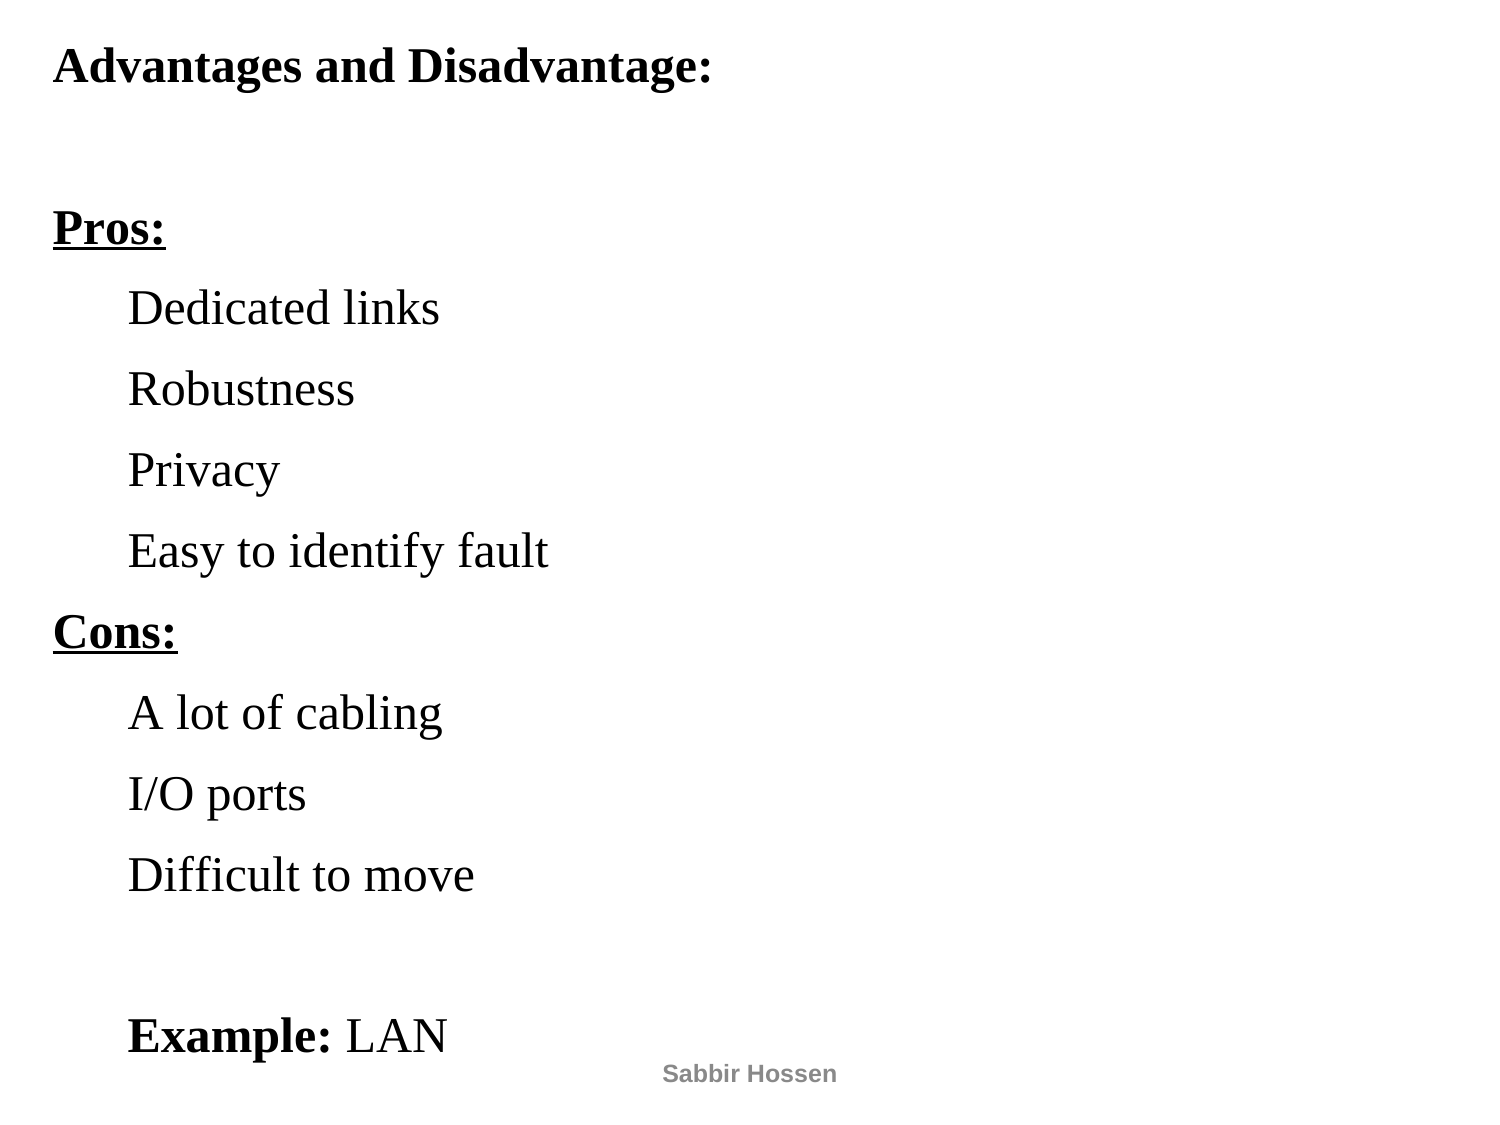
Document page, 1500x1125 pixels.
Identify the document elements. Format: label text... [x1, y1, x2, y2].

list Advantages and Disadvantage: Pros: Dedicated links Robustness Privacy Easy to identify fault Cons: A lot of cabling I/O ports Difficult to move Example: LAN [37, 24, 1488, 1101]
text_box Sabbir Hossen [496, 1042, 1004, 1103]
